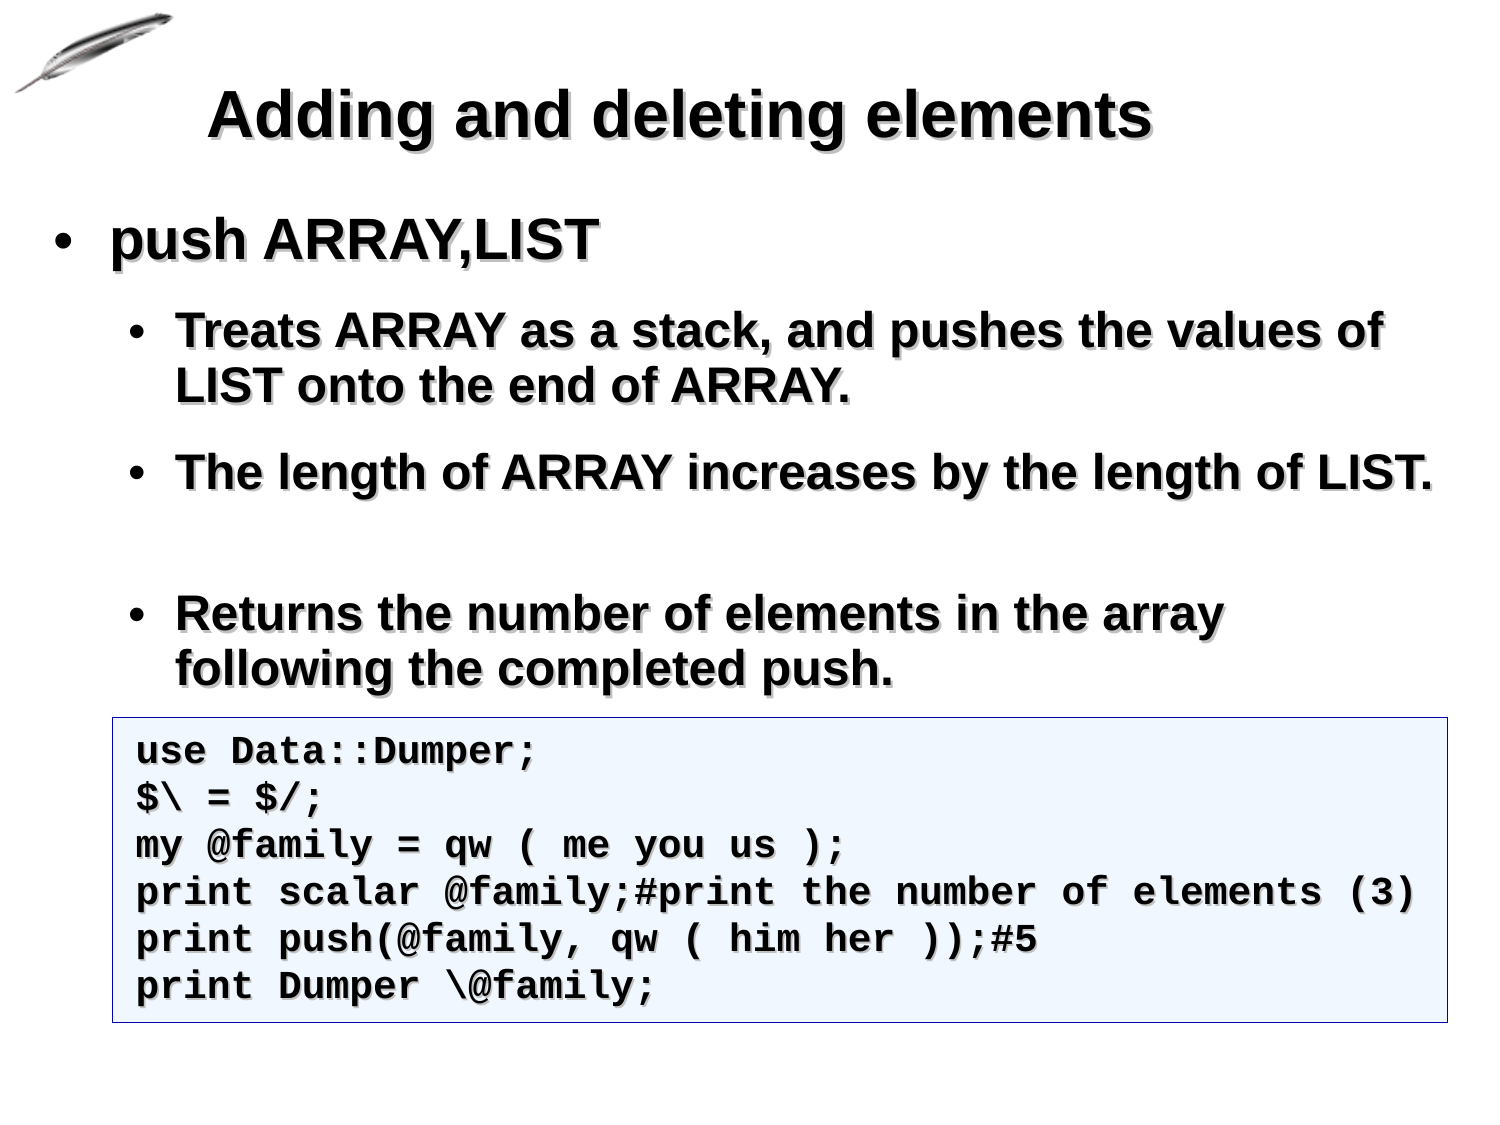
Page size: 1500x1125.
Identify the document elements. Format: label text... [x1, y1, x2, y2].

list push ARRAY,LIST Treats ARRAY as a stack, and pushes the values of LIST onto the end of ARRAY. The length of ARRAY increases by the length of LIST. Returns the number of elements in the array following the completed push. [53, 207, 1447, 1084]
picture [11, 11, 179, 95]
title Adding and deleting elements [206, 0, 1418, 207]
text_box use Data::Dumper; $\ = $/; my @family = qw ( me you us ); print scalar @family;#print the number of elements (3) print push(@family, qw ( him her ));#5 print Dumper \@family; [112, 716, 1447, 1023]
